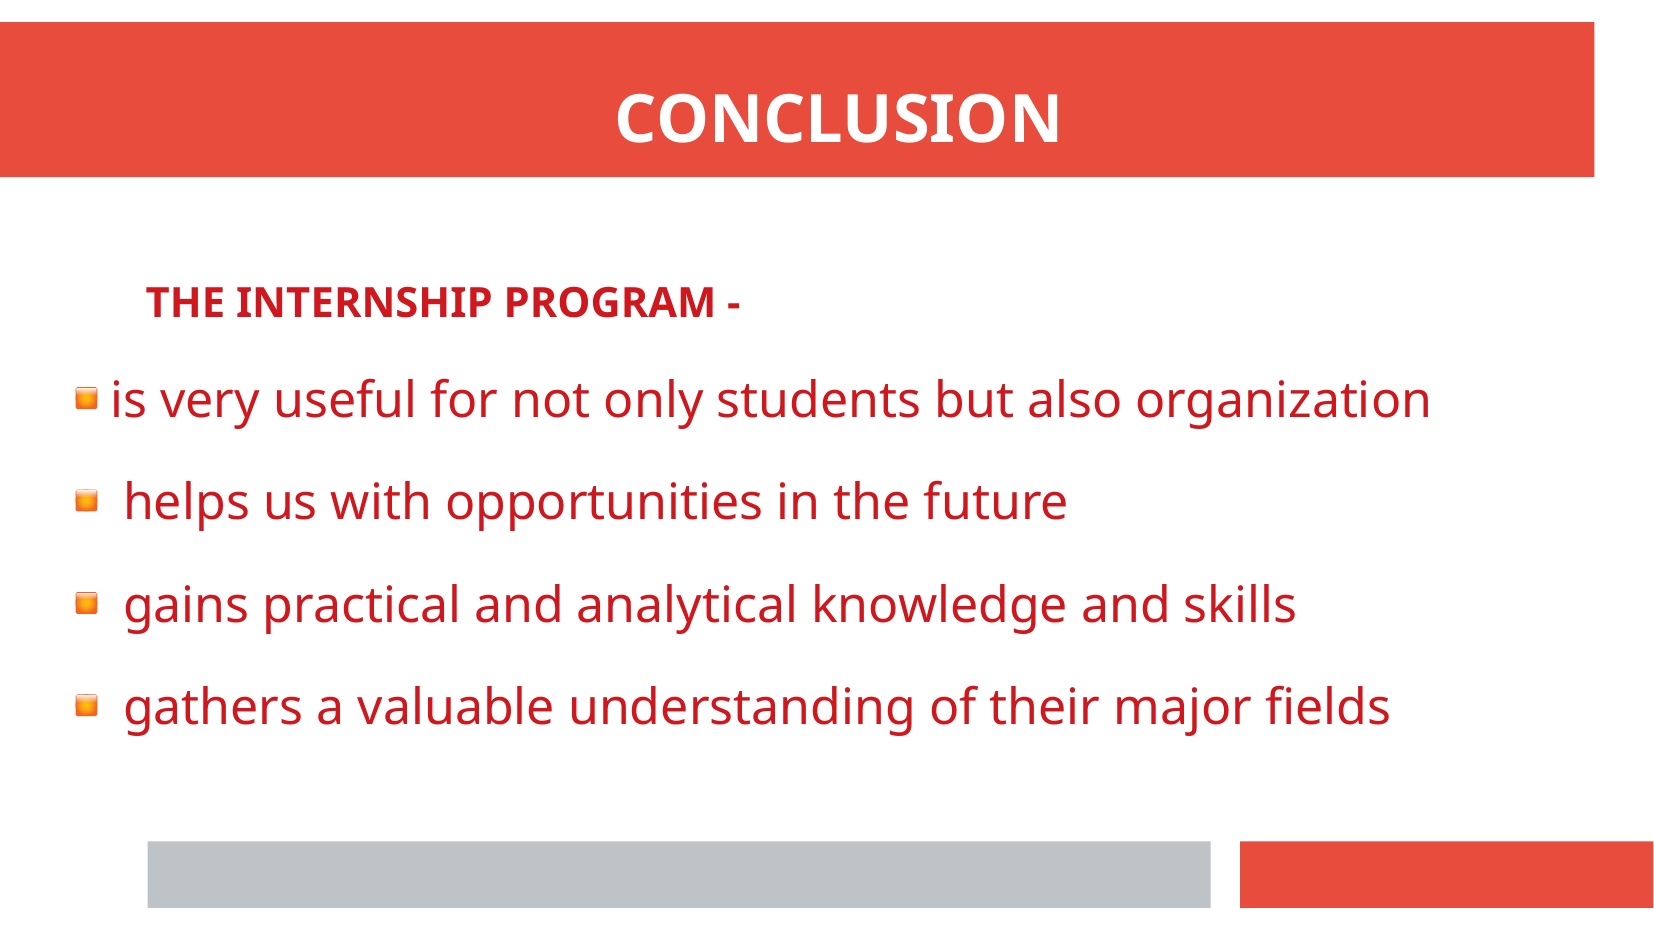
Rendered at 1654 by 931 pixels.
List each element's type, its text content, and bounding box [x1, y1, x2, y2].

text_box THE INTERNSHIP PROGRAM - is very useful for not only students but also organization helps us with opportunities in the future gains practical and analytical knowledge and skills gathers a valuable understanding of their major fields [60, 180, 1591, 850]
text_box CONCLUSION [600, 18, 1022, 161]
